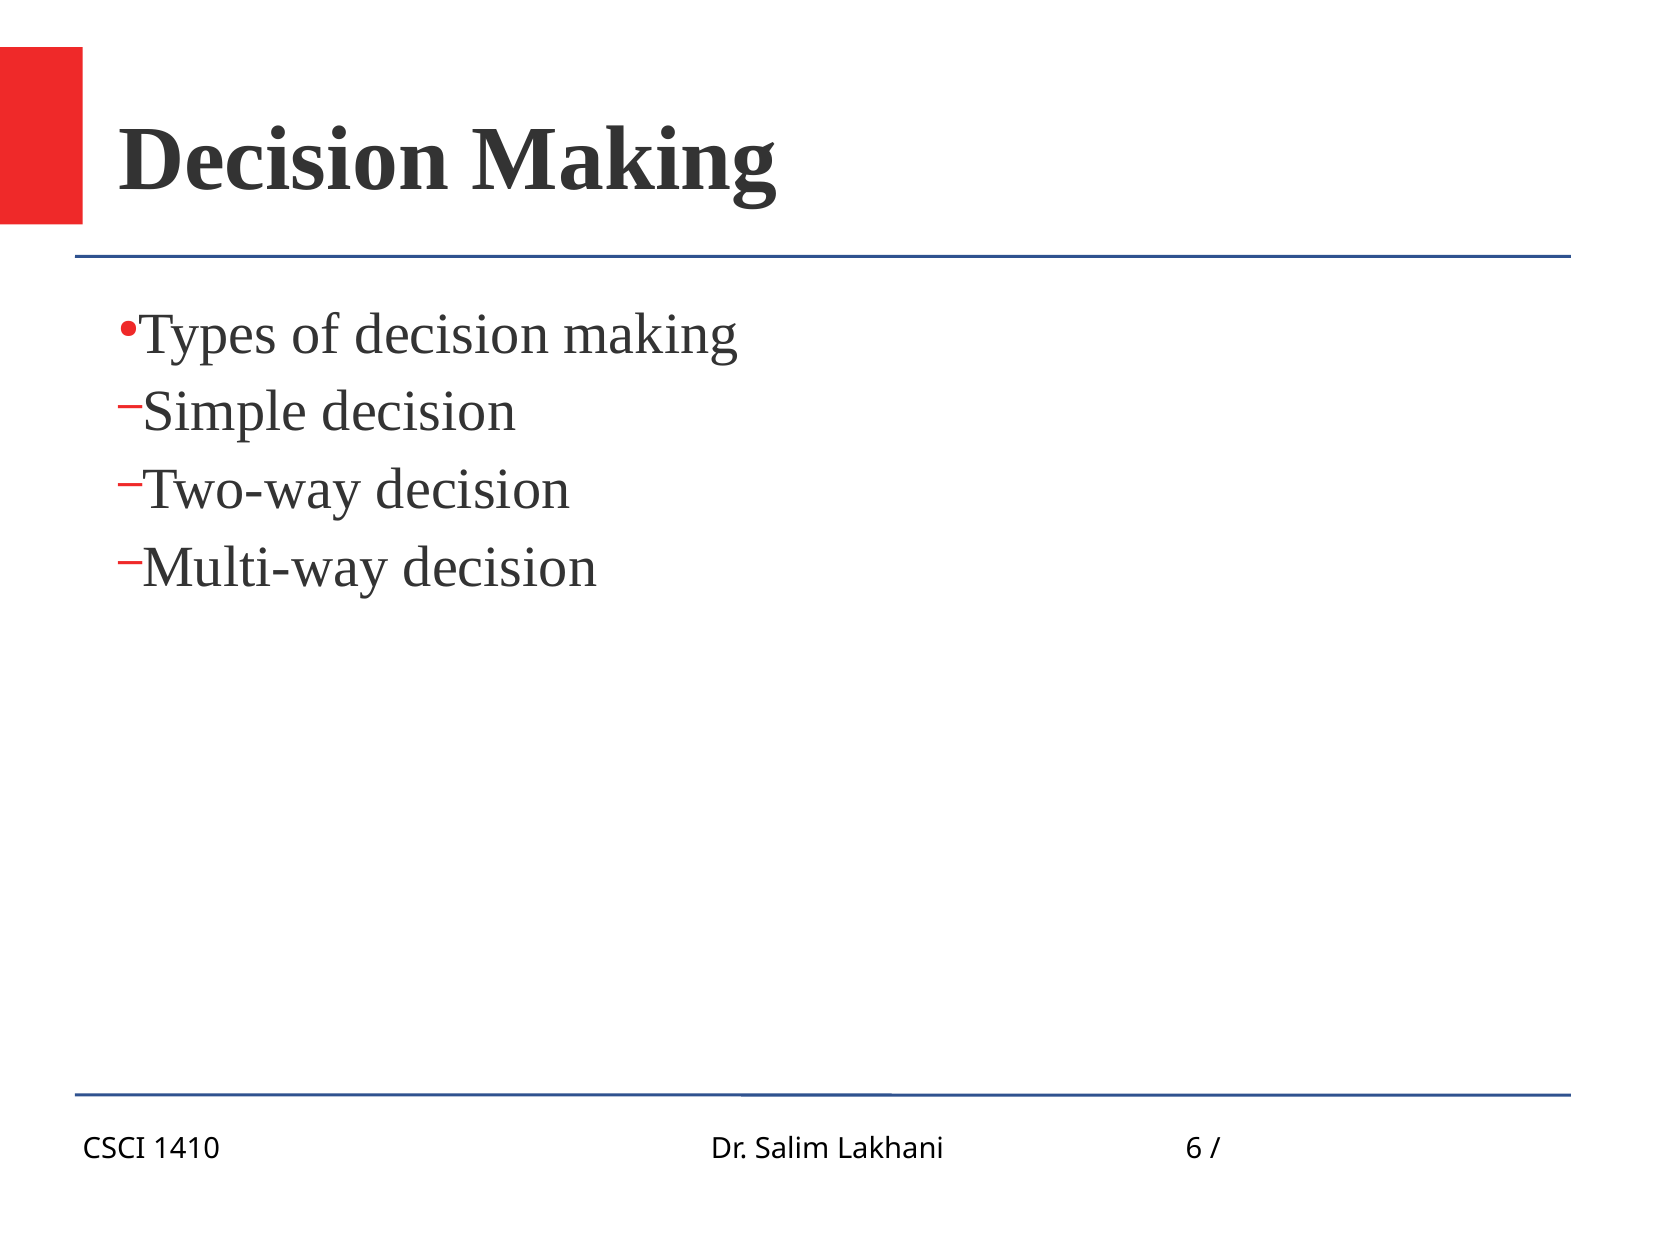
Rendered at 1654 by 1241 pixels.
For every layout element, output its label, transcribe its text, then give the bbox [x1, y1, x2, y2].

text_box Dr. Salim Lakhani [565, 1129, 1090, 1216]
text_box / [1185, 1129, 1571, 1216]
title Decision Making [118, 49, 1571, 257]
text_box CSCI 1410 [82, 1129, 468, 1216]
list Types of decision making Simple decision Two-way decision Multi-way decision [118, 295, 1536, 1080]
